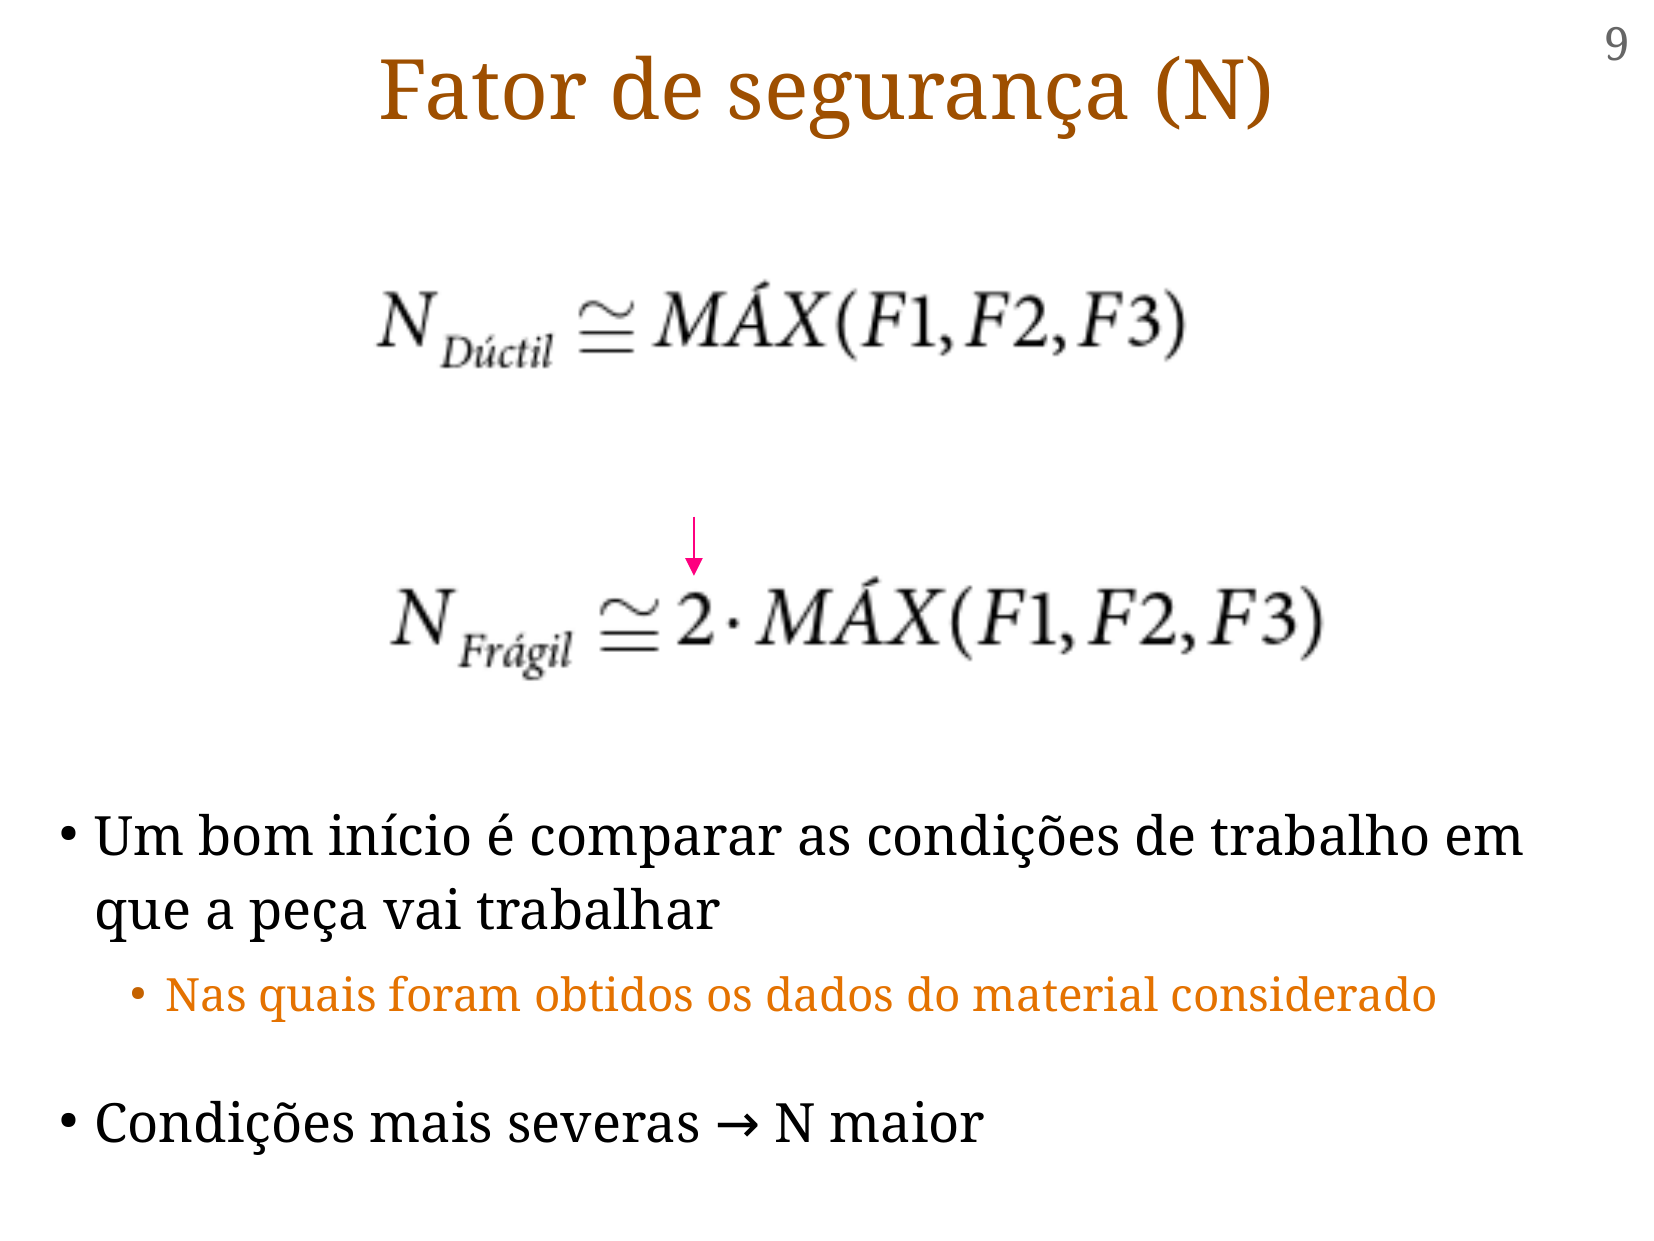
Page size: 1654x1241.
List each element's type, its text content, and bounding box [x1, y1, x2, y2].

picture [369, 250, 1226, 399]
list Um bom início é comparar as condições de trabalho em que a peça vai trabalhar Nas quais foram obtidos os dados do material considerado Condições mais severas → N maior [59, 797, 1595, 1211]
title Fator de segurança (N) [59, 29, 1595, 148]
picture [369, 558, 1344, 694]
